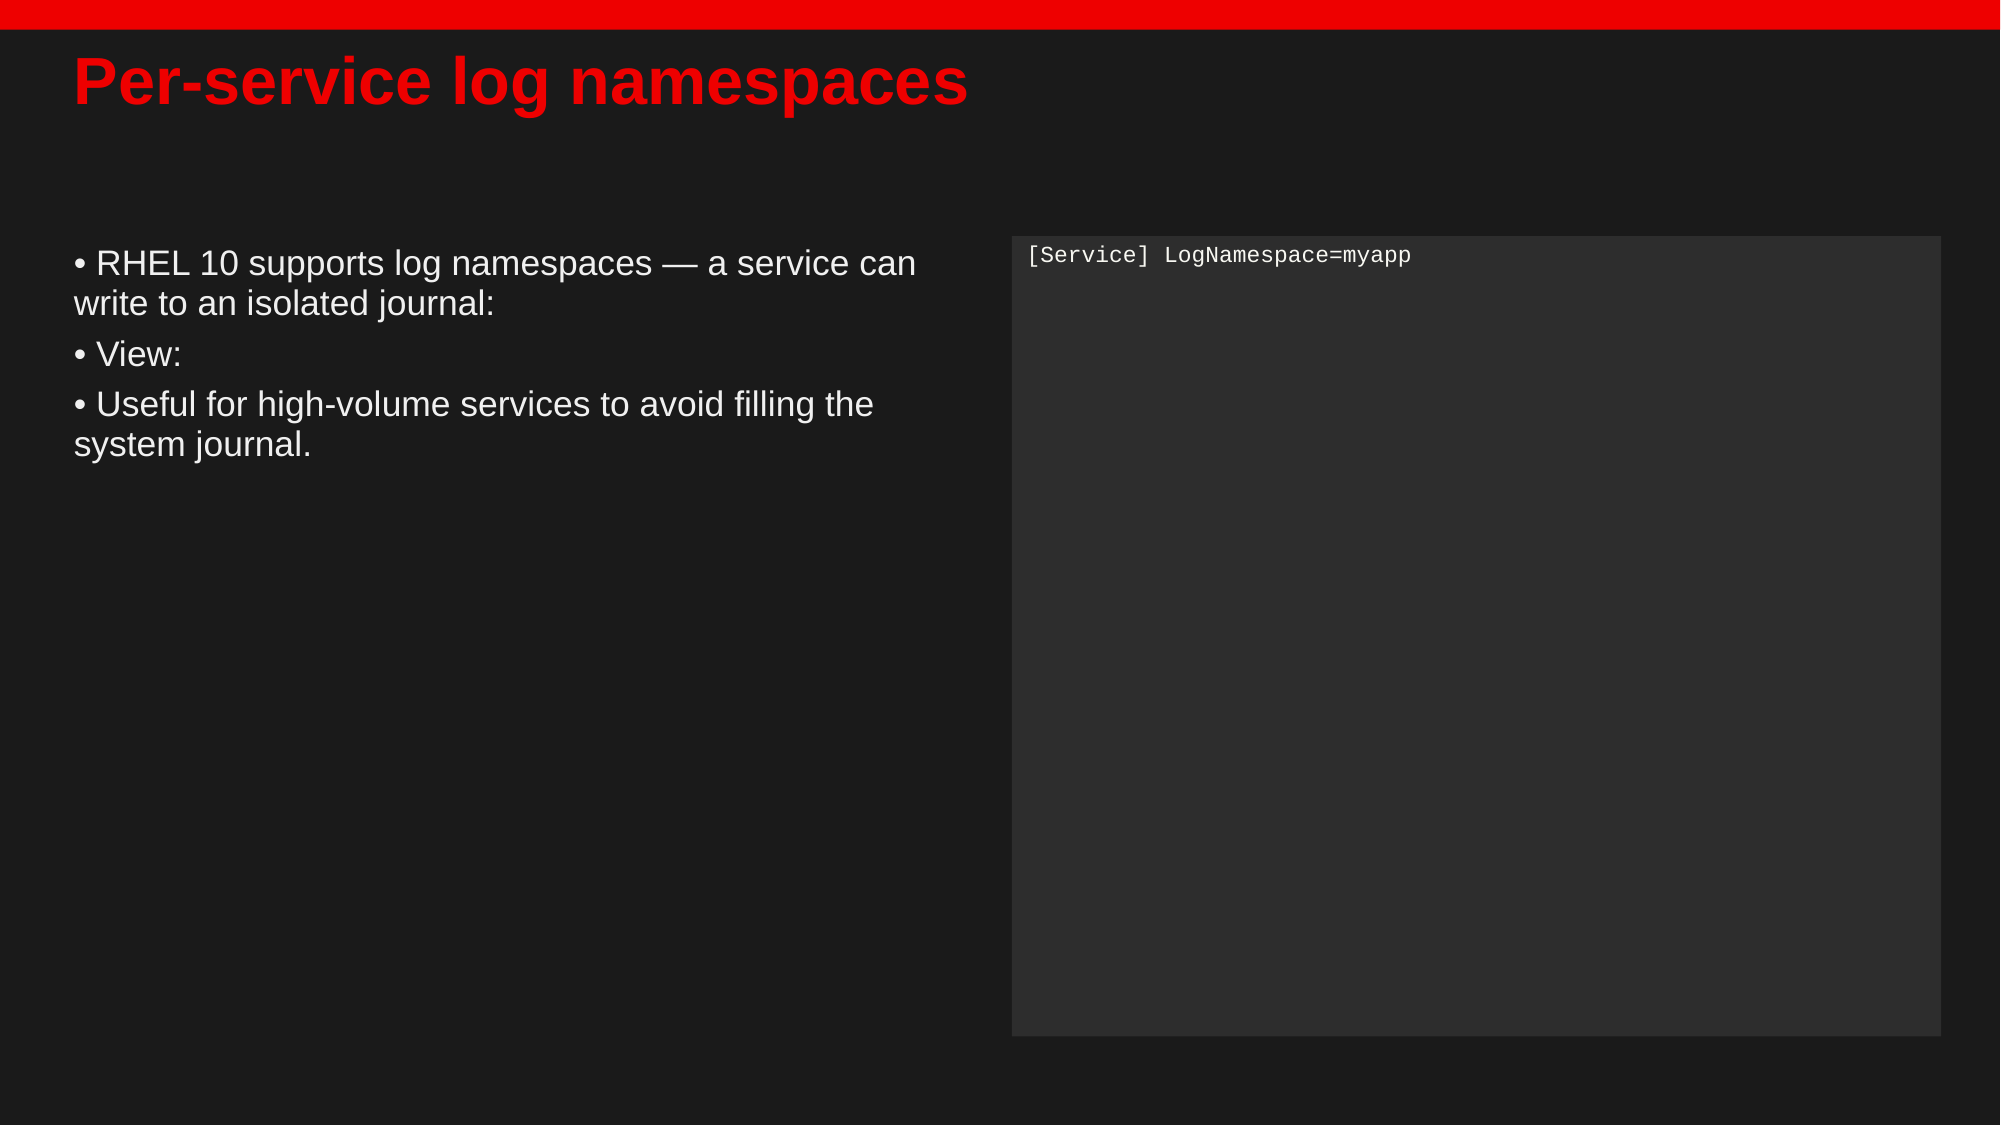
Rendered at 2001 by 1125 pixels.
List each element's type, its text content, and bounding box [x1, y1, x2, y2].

text_box [0, 0, 2001, 30]
text_box • RHEL 10 supports log namespaces — a service can write to an isolated journal: • View: • Useful for high-volume services to avoid filling the system journal. [59, 236, 989, 1037]
text_box [Service] LogNamespace=myapp [1011, 236, 1942, 1037]
text_box Per-service log namespaces [59, 36, 1942, 208]
